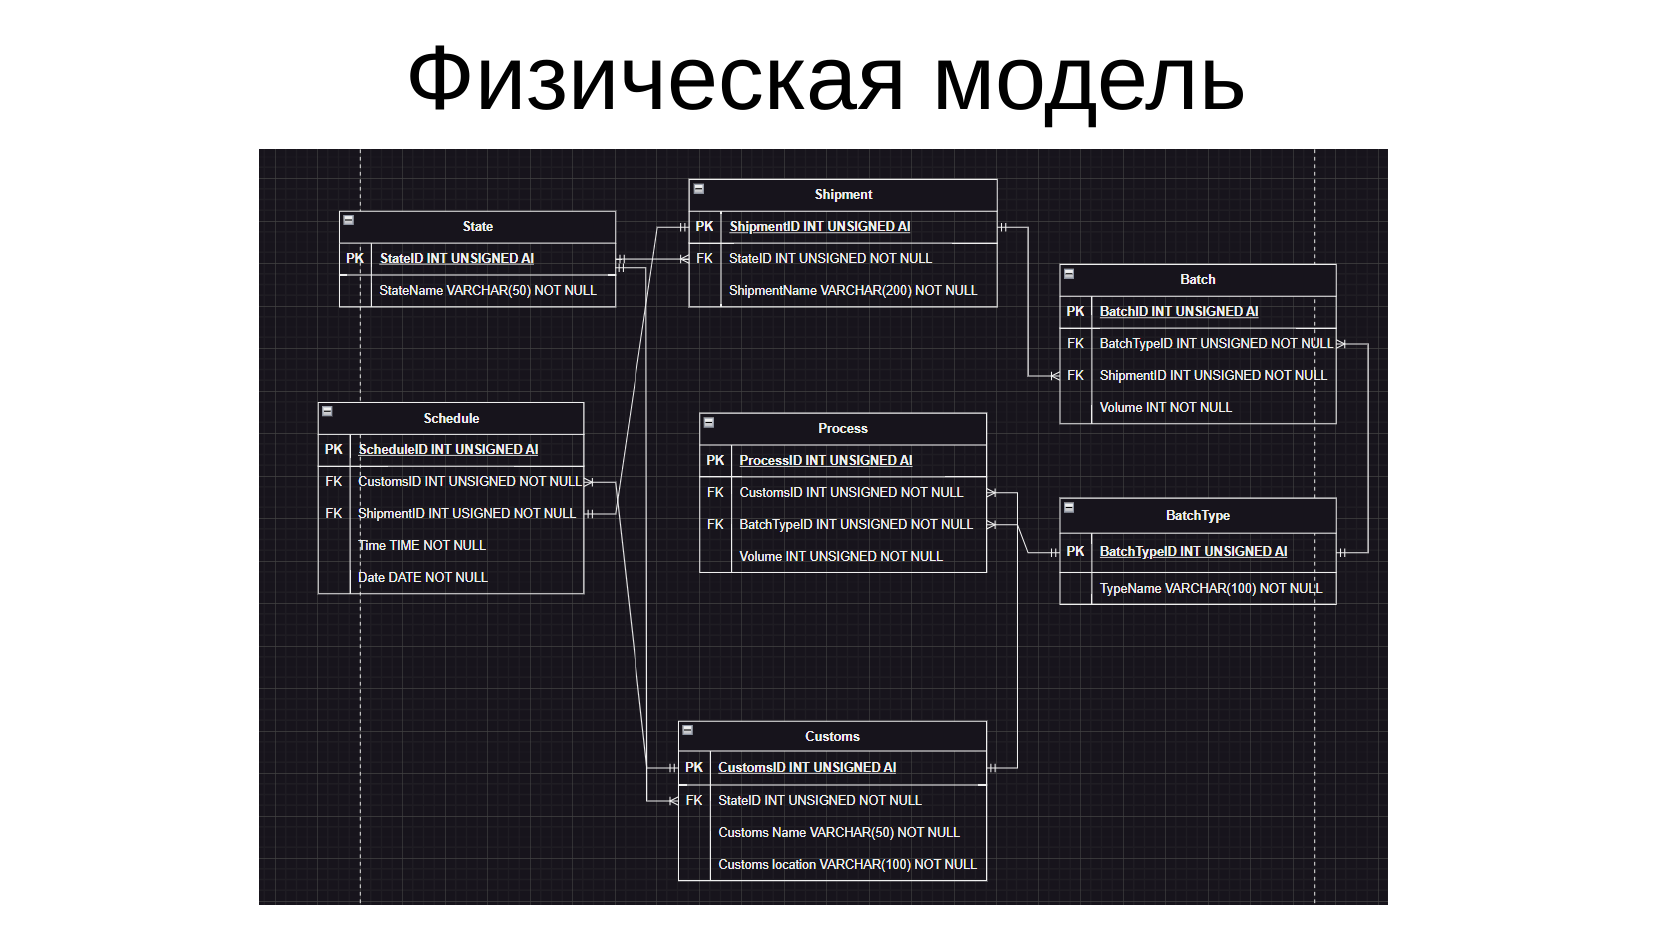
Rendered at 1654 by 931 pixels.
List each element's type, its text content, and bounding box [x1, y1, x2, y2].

title Физическая модель [82, 0, 1571, 156]
picture [259, 149, 1388, 905]
